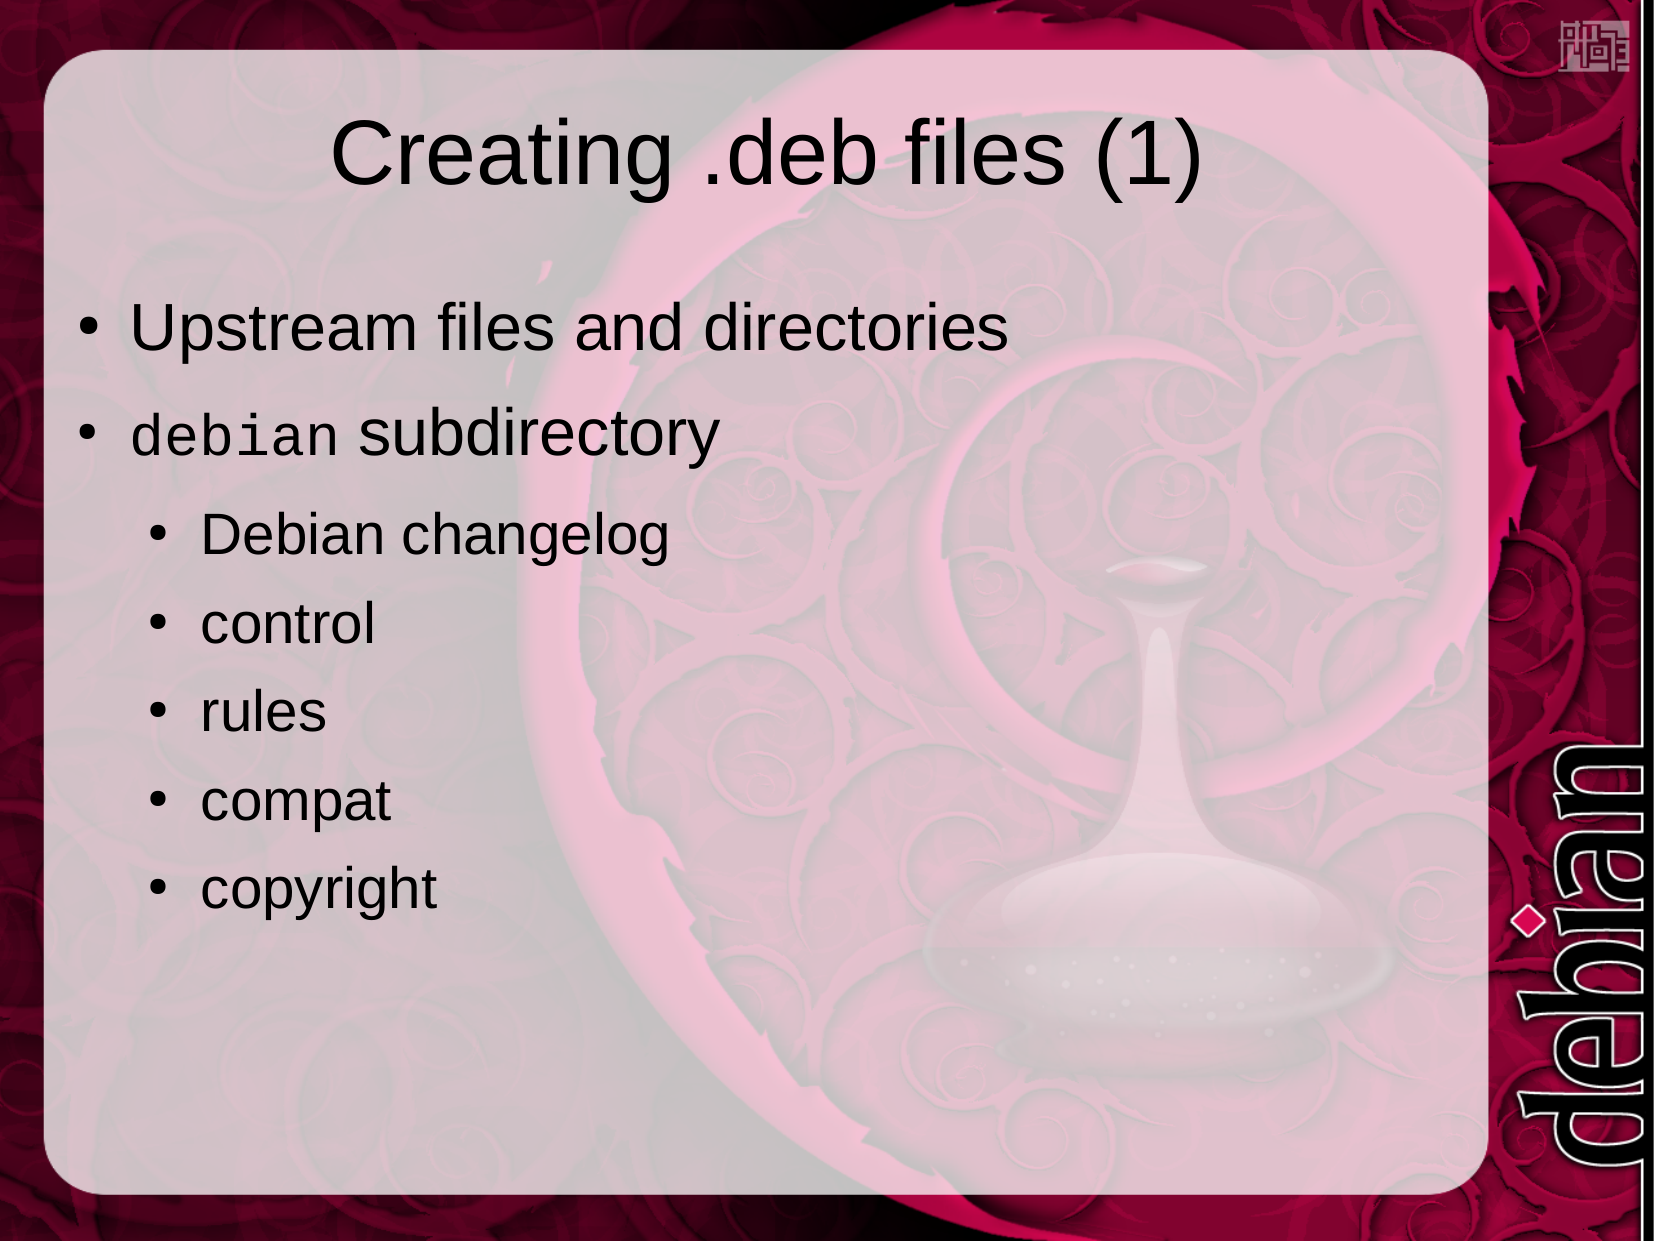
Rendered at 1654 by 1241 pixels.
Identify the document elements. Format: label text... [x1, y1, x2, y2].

list Upstream files and directories debian subdirectory Debian changelog control rules compat copyright [59, 290, 1477, 1010]
title Creating .deb files (1) [59, 49, 1477, 257]
picture [0, 0, 1654, 1241]
